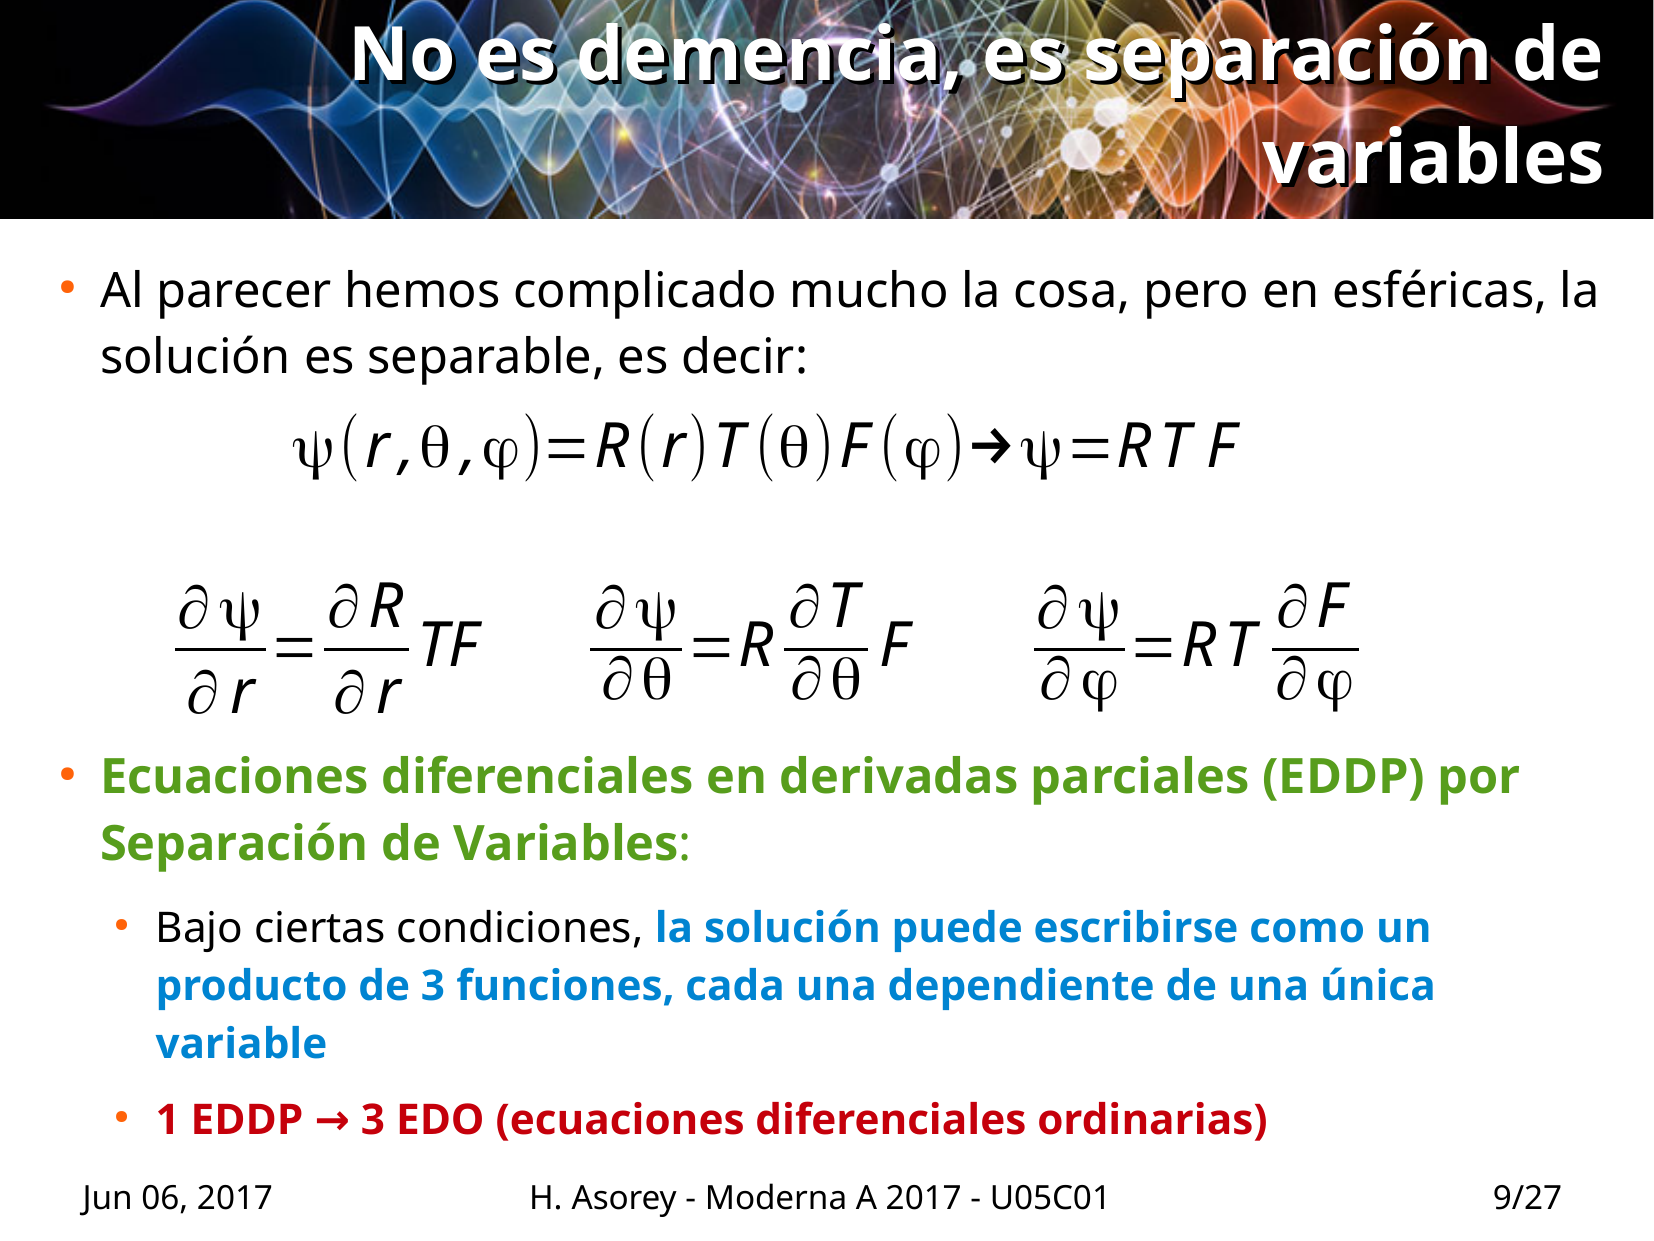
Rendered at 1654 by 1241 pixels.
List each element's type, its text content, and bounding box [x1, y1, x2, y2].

title No es demencia, es separación de variables [45, 15, 1606, 191]
list Al parecer hemos complicado mucho la cosa, pero en esféricas, la solución es separable, es decir: Ecuaciones diferenciales en derivadas parciales (EDDP) por Separación de Variables: Bajo ciertas condiciones, la solución puede escribirse como un producto de 3 funciones, cada una dependiente de una única variable 1 EDDP → 3 EDO (ecuaciones diferenciales ordinarias) [45, 255, 1606, 1156]
chart [165, 406, 1367, 730]
picture [0, 0, 1654, 219]
